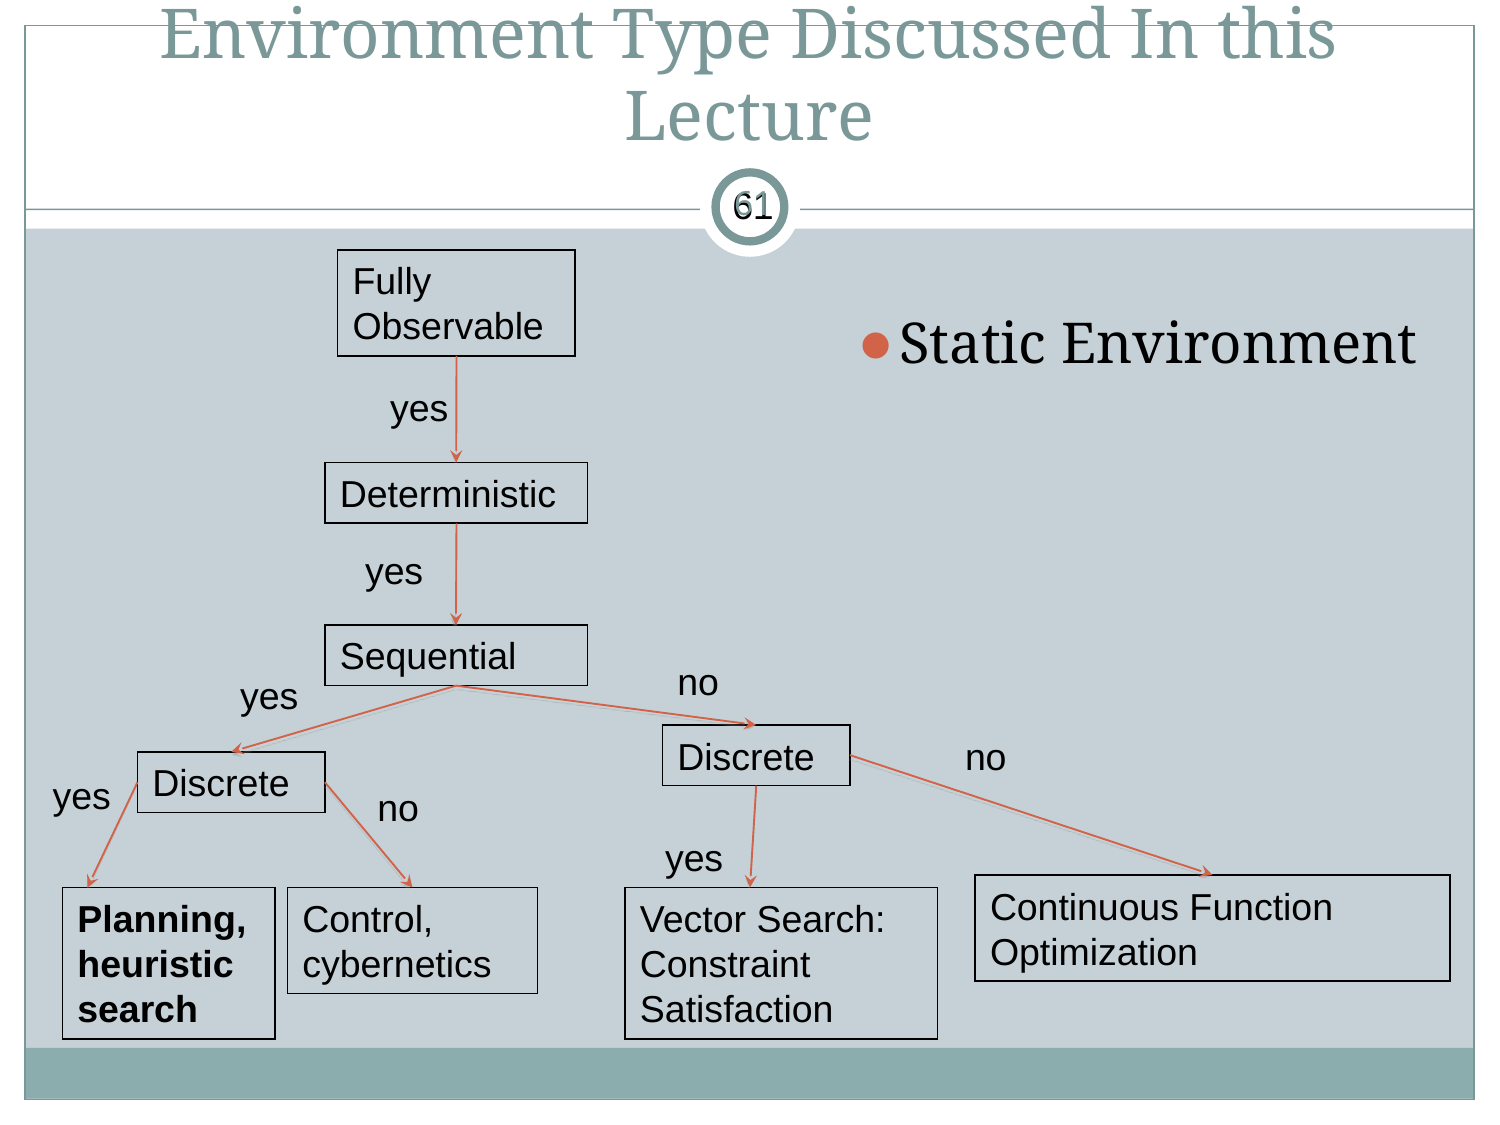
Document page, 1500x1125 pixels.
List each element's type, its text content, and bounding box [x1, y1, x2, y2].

text_box no [950, 724, 1050, 786]
text_box Vector Search: Constraint Satisfaction [624, 887, 938, 1040]
text_box no [362, 776, 463, 838]
text_box Continuous Function Optimization [975, 875, 1450, 981]
text_box Fully Observable [337, 249, 575, 356]
text_box no [662, 649, 763, 711]
title Environment Type Discussed In this Lecture [49, 37, 1450, 162]
text_box Planning, heuristic search [62, 887, 275, 1040]
text_box Control, cybernetics [287, 887, 538, 994]
text_box Discrete [662, 724, 850, 786]
list Static Environment [836, 299, 1450, 488]
text_box yes [349, 539, 488, 600]
text_box Deterministic [324, 462, 588, 524]
text_box yes [37, 764, 175, 825]
text_box Discrete [137, 751, 325, 813]
text_box Sequential [324, 624, 588, 686]
slide_number <number> [715, 168, 791, 241]
text_box yes [224, 664, 363, 725]
text_box yes [649, 826, 788, 888]
text_box yes [374, 376, 513, 438]
